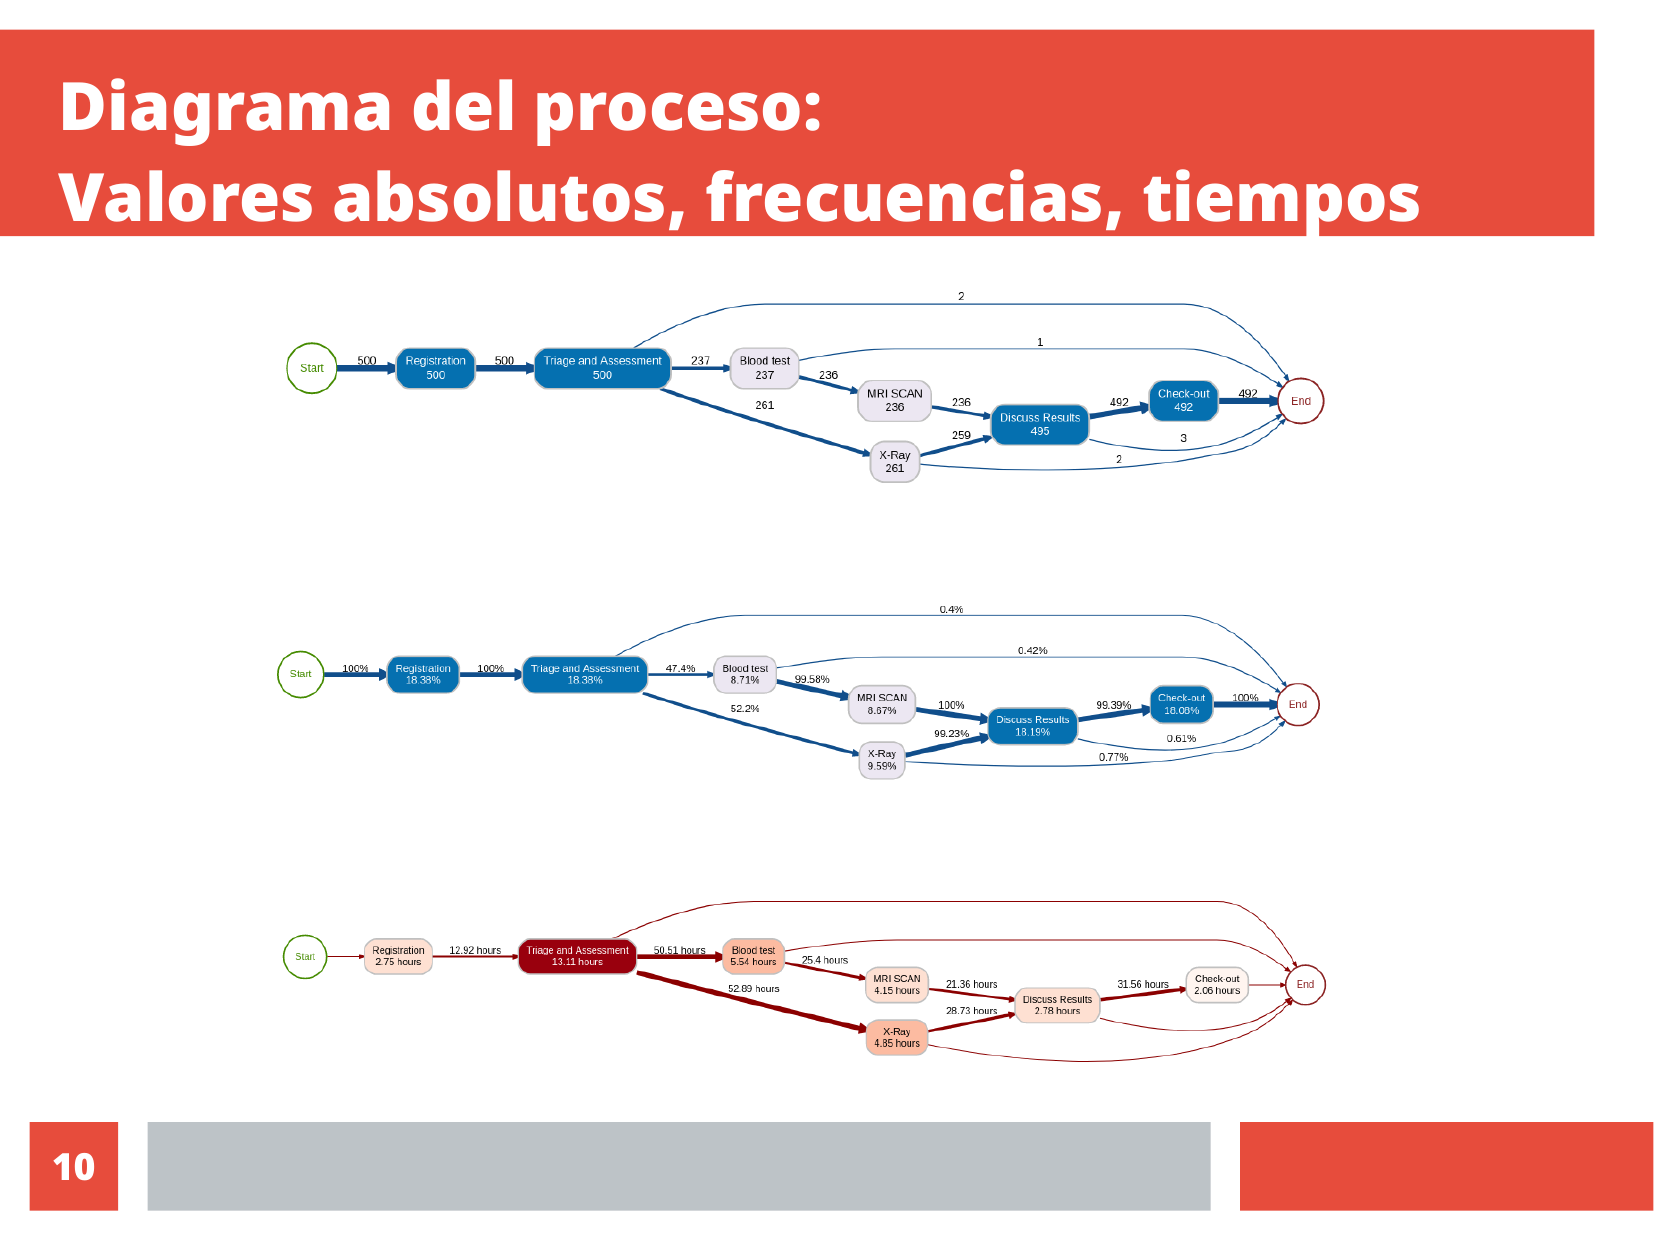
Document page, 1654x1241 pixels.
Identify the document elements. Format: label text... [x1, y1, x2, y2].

picture [265, 572, 1329, 804]
picture [271, 259, 1335, 511]
picture [271, 879, 1335, 1081]
title Diagrama del proceso: Valores absolutos, frecuencias, tiempos [59, 59, 1595, 207]
